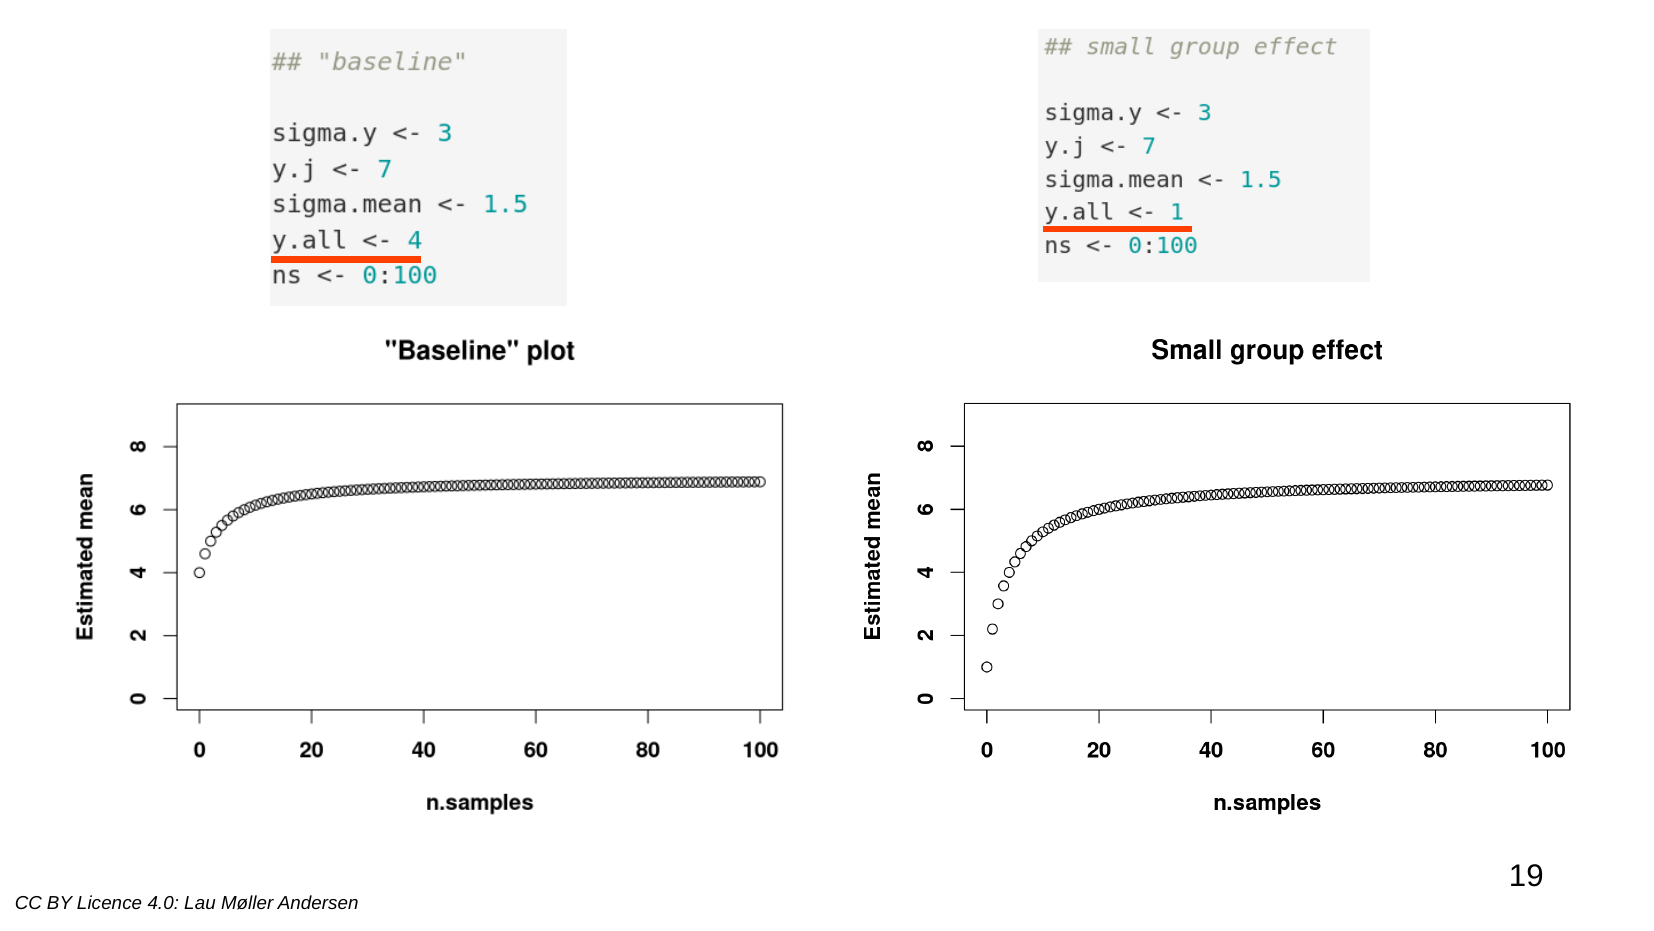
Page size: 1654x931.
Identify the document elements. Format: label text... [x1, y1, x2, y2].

picture [69, 29, 838, 843]
text_box <nummer> [1494, 850, 1654, 921]
text_box CC BY Licence 4.0: Lau Møller Andersen [0, 885, 388, 921]
picture [856, 295, 1625, 844]
picture [1038, 29, 1370, 282]
